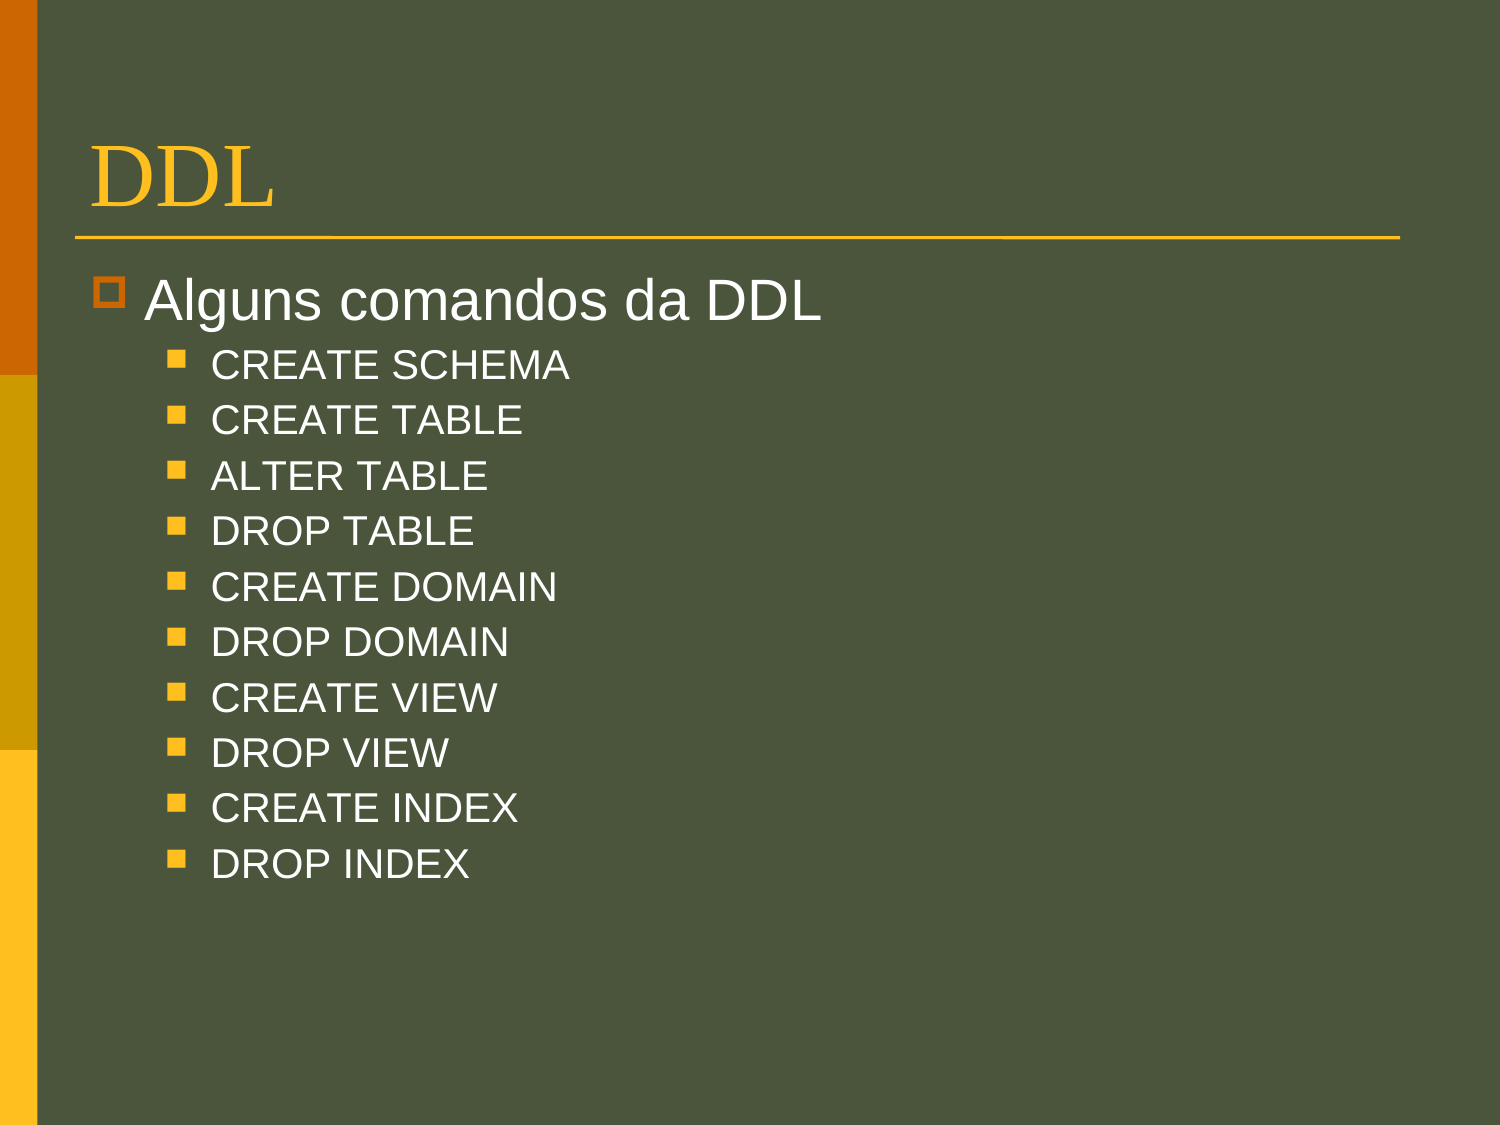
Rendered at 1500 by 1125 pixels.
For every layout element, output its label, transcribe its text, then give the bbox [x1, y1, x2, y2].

title DDL [75, 45, 1426, 233]
list Alguns comandos da DDL CREATE SCHEMA CREATE TABLE ALTER TABLE DROP TABLE CREATE DOMAIN DROP DOMAIN CREATE VIEW DROP VIEW CREATE INDEX DROP INDEX [75, 262, 1426, 1006]
